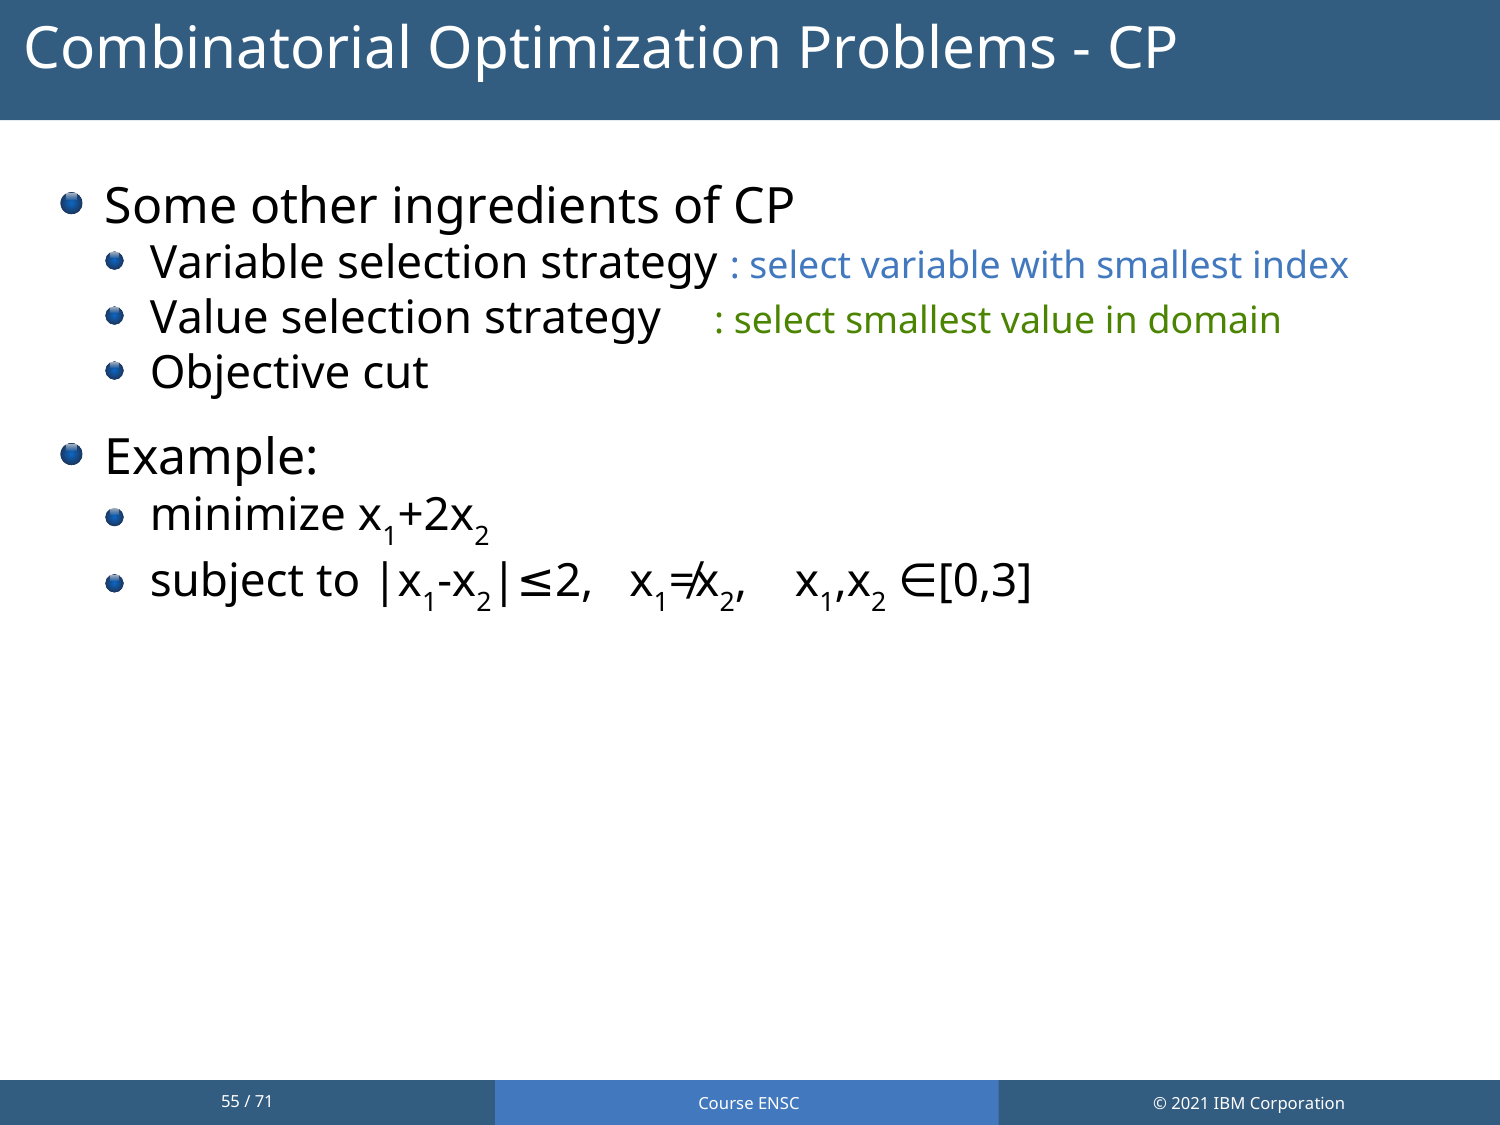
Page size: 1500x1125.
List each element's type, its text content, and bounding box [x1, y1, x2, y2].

list Some other ingredients of CP Variable selection strategy : select variable with smallest index Value selection strategy : select smallest value in domain Objective cut Example: minimize x1+2x2 subject to |x1-x2|≤2, x1≠x2, x1,x2 ∈[0,3] [45, 165, 1441, 1036]
title Combinatorial Optimization Problems - CP [0, 0, 1500, 121]
